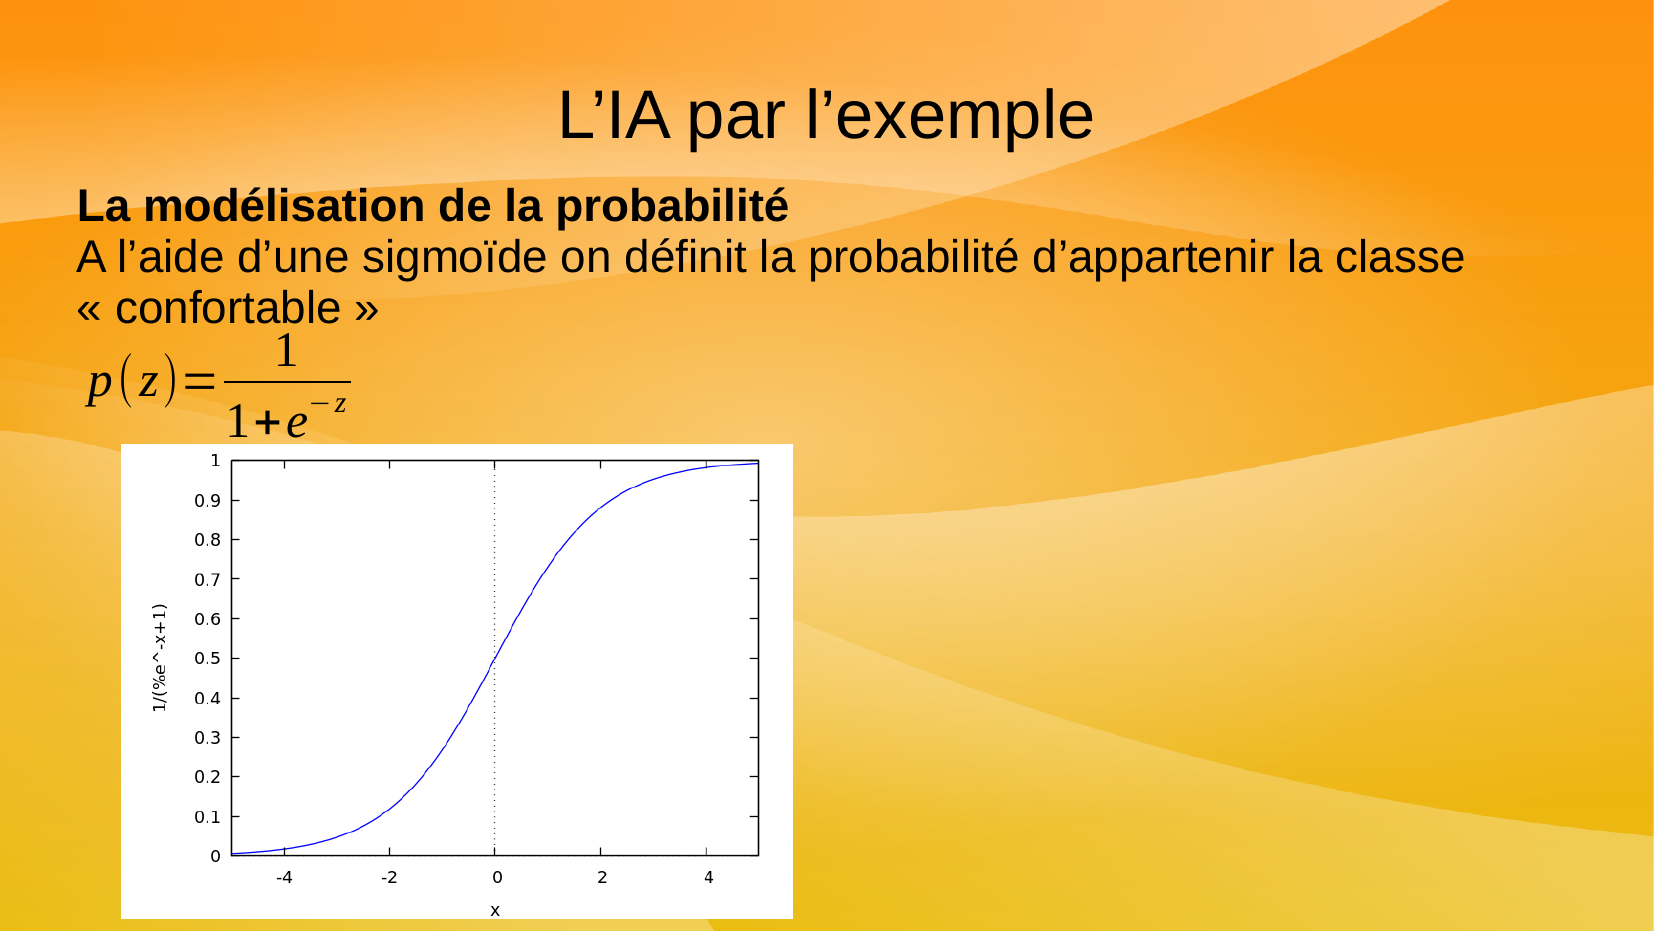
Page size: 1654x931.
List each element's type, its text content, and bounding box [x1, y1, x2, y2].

picture [0, 0, 1654, 931]
title L’IA par l’exemple [82, 37, 1571, 193]
chart [76, 322, 359, 448]
subtitle La modélisation de la probabilité A l’aide d’une sigmoïde on définit la probabilité d’appartenir la classe « confortable » [76, 179, 1565, 928]
